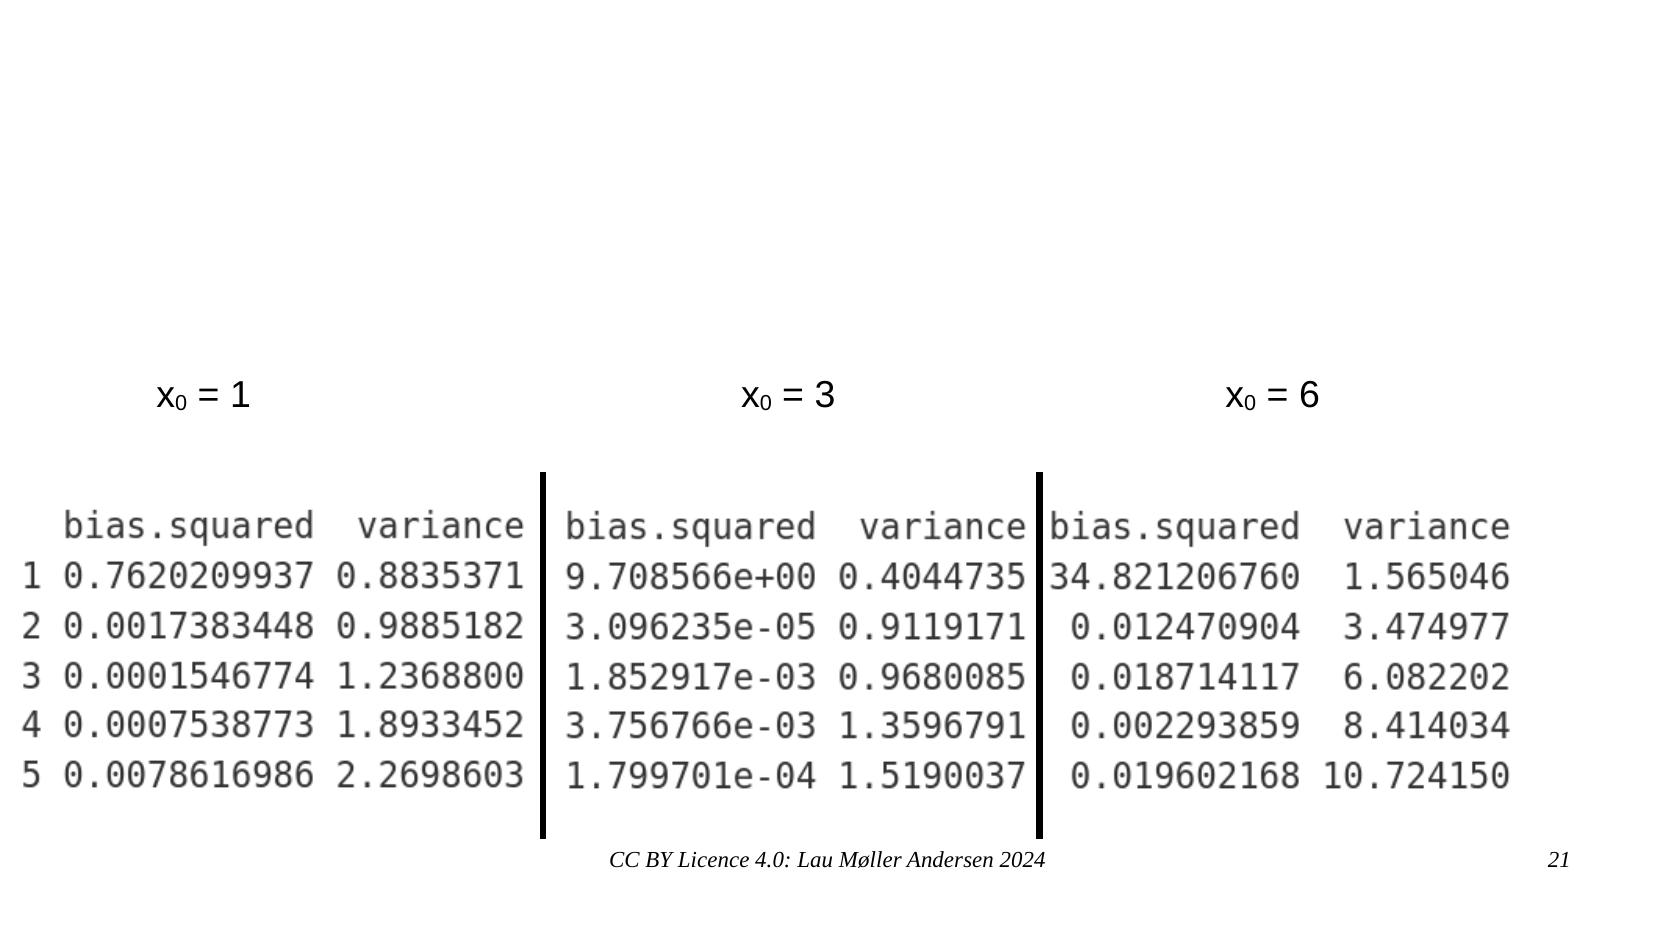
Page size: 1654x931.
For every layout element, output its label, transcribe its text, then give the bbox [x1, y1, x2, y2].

text_box x0 = 6 [1210, 366, 1353, 438]
picture [549, 508, 1027, 798]
text_box x0 = 3 [726, 366, 869, 438]
picture [17, 507, 538, 797]
text_box x0 = 1 [141, 366, 284, 438]
picture [1043, 508, 1523, 798]
